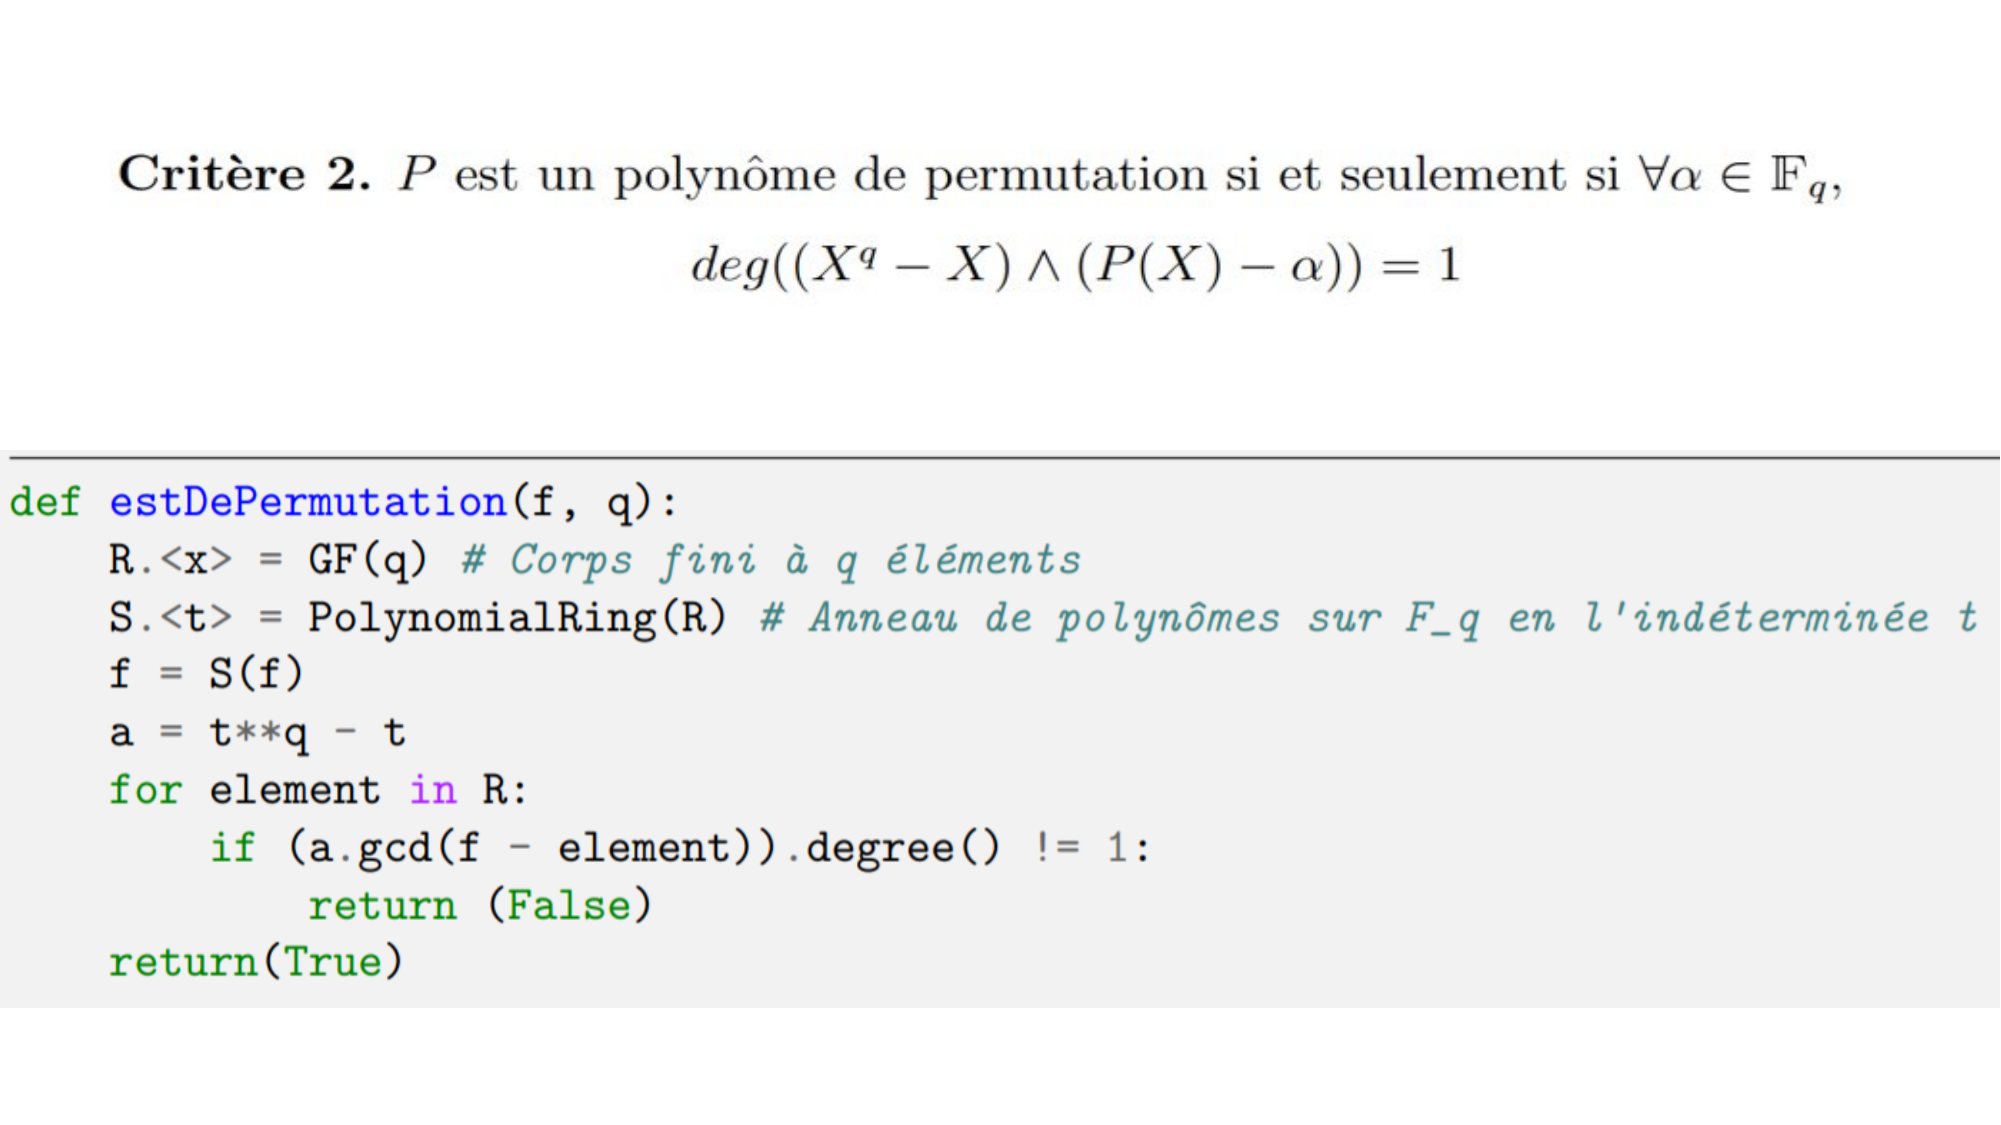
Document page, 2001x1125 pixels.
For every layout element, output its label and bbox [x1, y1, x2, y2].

picture [110, 122, 1905, 333]
picture [0, 450, 2000, 1008]
